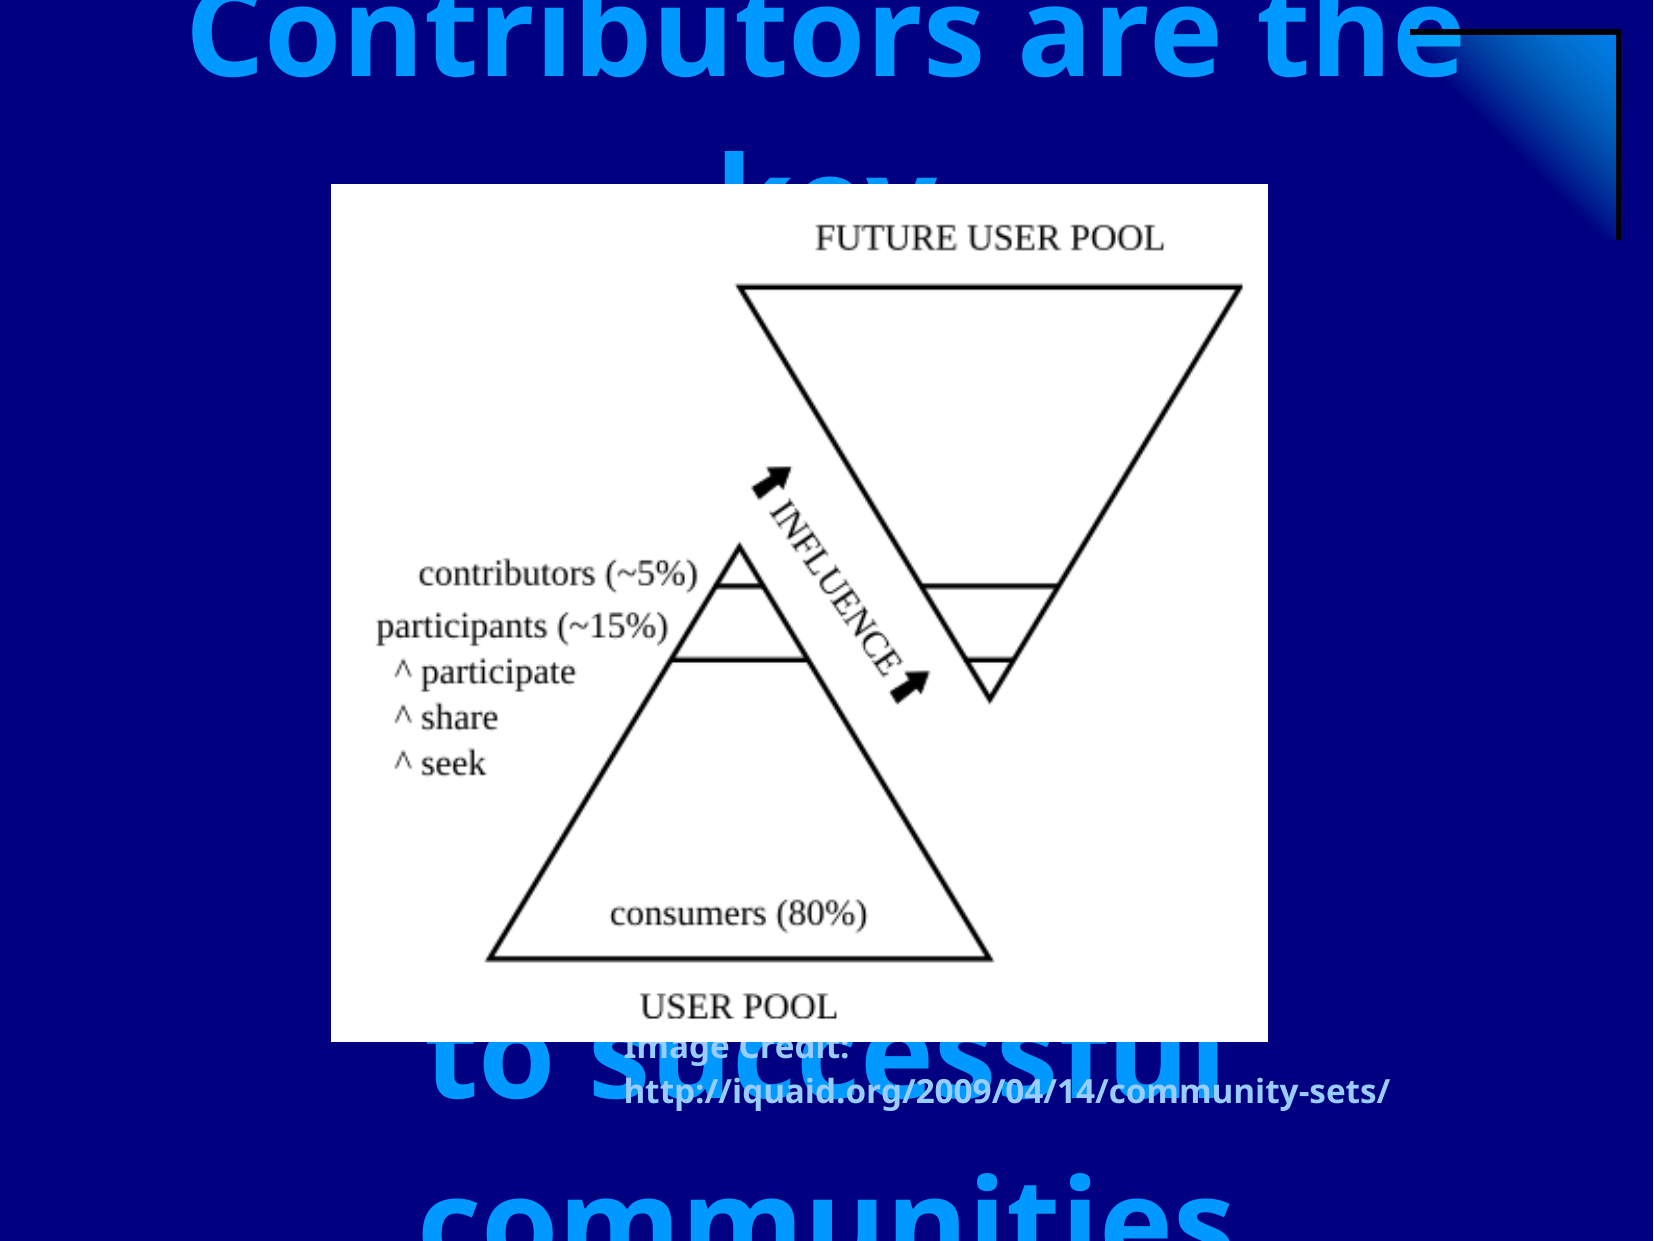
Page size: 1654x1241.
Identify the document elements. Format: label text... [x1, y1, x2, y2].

picture [331, 184, 1268, 1042]
text_box Image Credit: http://iquaid.org/2009/04/14/community-sets/ [623, 1025, 1516, 1111]
text_box to successful communities [82, 1054, 1571, 1217]
picture [1410, 29, 1621, 241]
text_box Contributors are the key [82, 32, 1410, 195]
